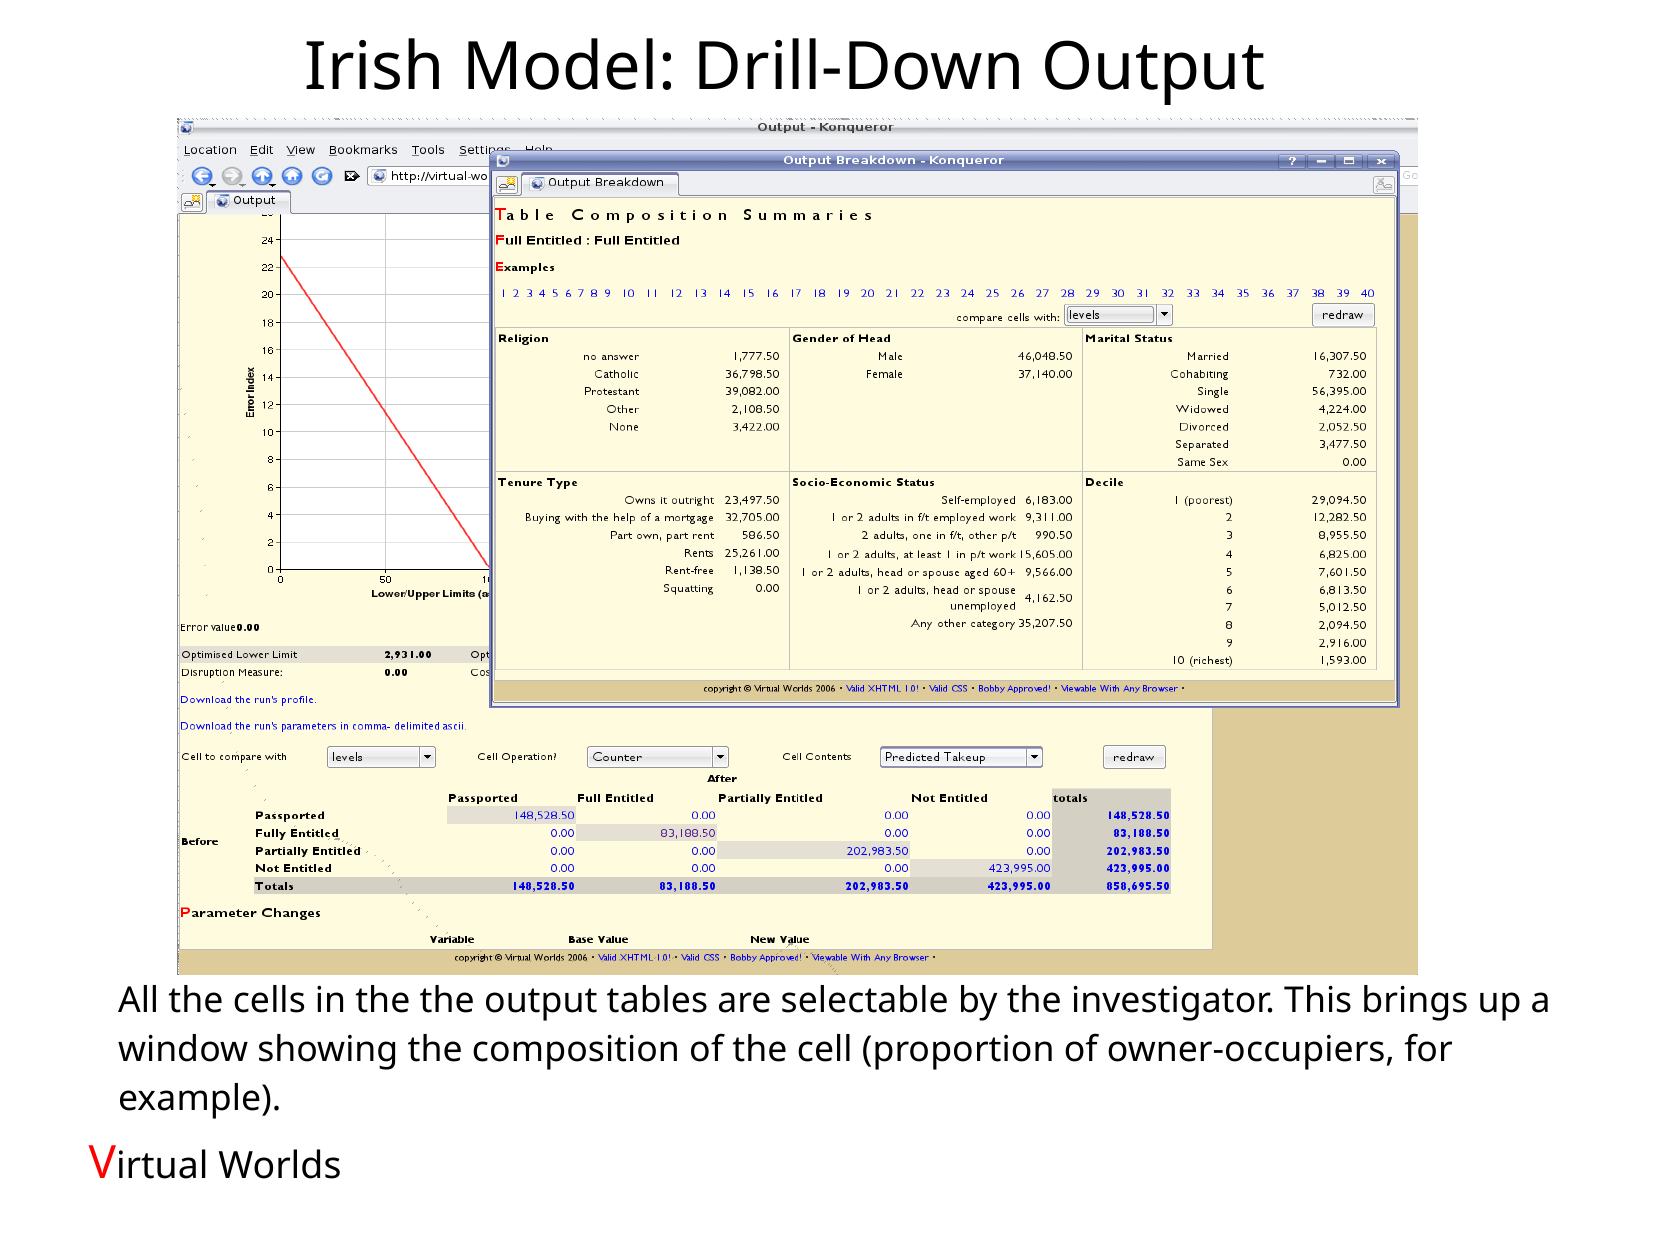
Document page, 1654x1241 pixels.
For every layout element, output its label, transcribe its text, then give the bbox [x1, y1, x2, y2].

list All the cells in the the output tables are selectable by the investigator. This brings up a window showing the composition of the cell (proportion of owner-occupiers, for example). [118, 974, 1565, 1123]
title Irish Model: Drill-Down Output [206, 9, 1365, 118]
picture [177, 118, 1418, 975]
